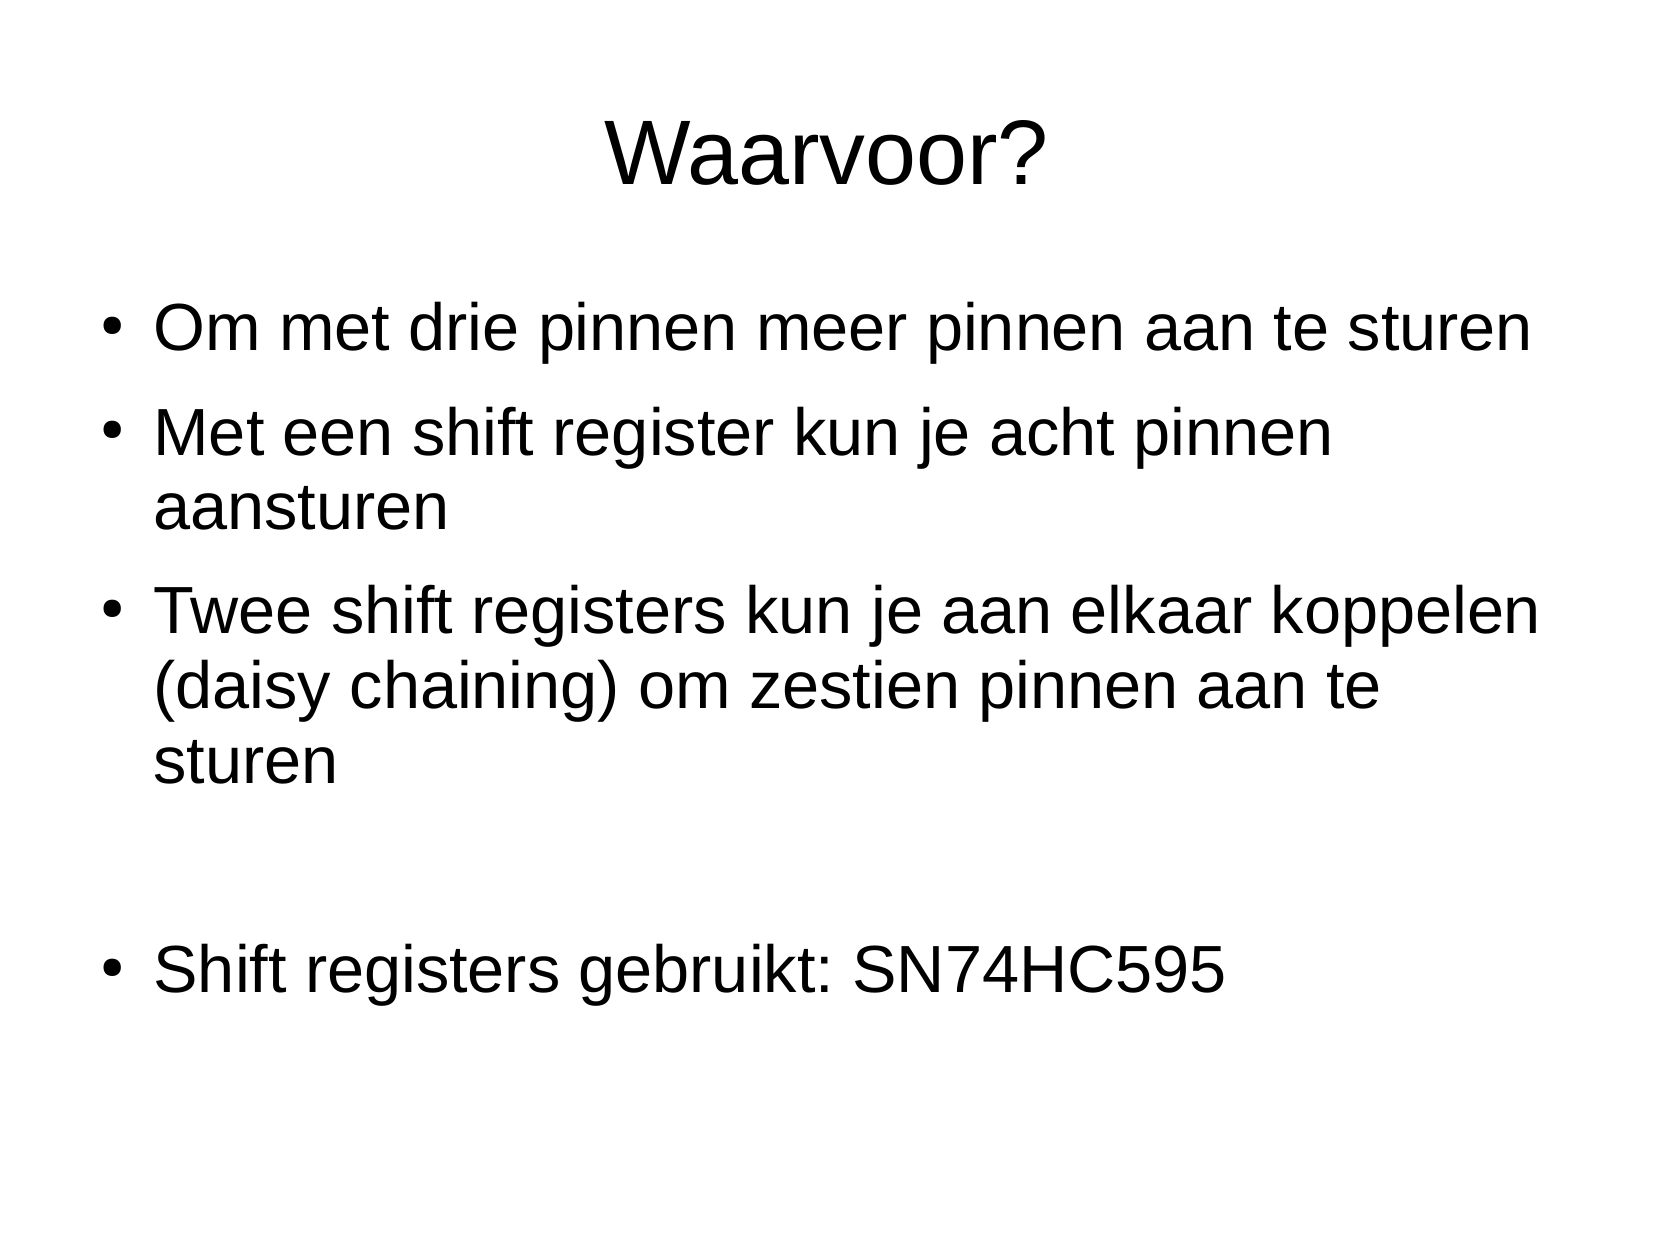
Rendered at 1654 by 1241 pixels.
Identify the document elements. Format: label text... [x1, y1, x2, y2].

list Om met drie pinnen meer pinnen aan te sturen Met een shift register kun je acht pinnen aansturen Twee shift registers kun je aan elkaar koppelen (daisy chaining) om zestien pinnen aan te sturen Shift registers gebruikt: SN74HC595 [82, 290, 1571, 1010]
title Waarvoor? [82, 49, 1571, 257]
